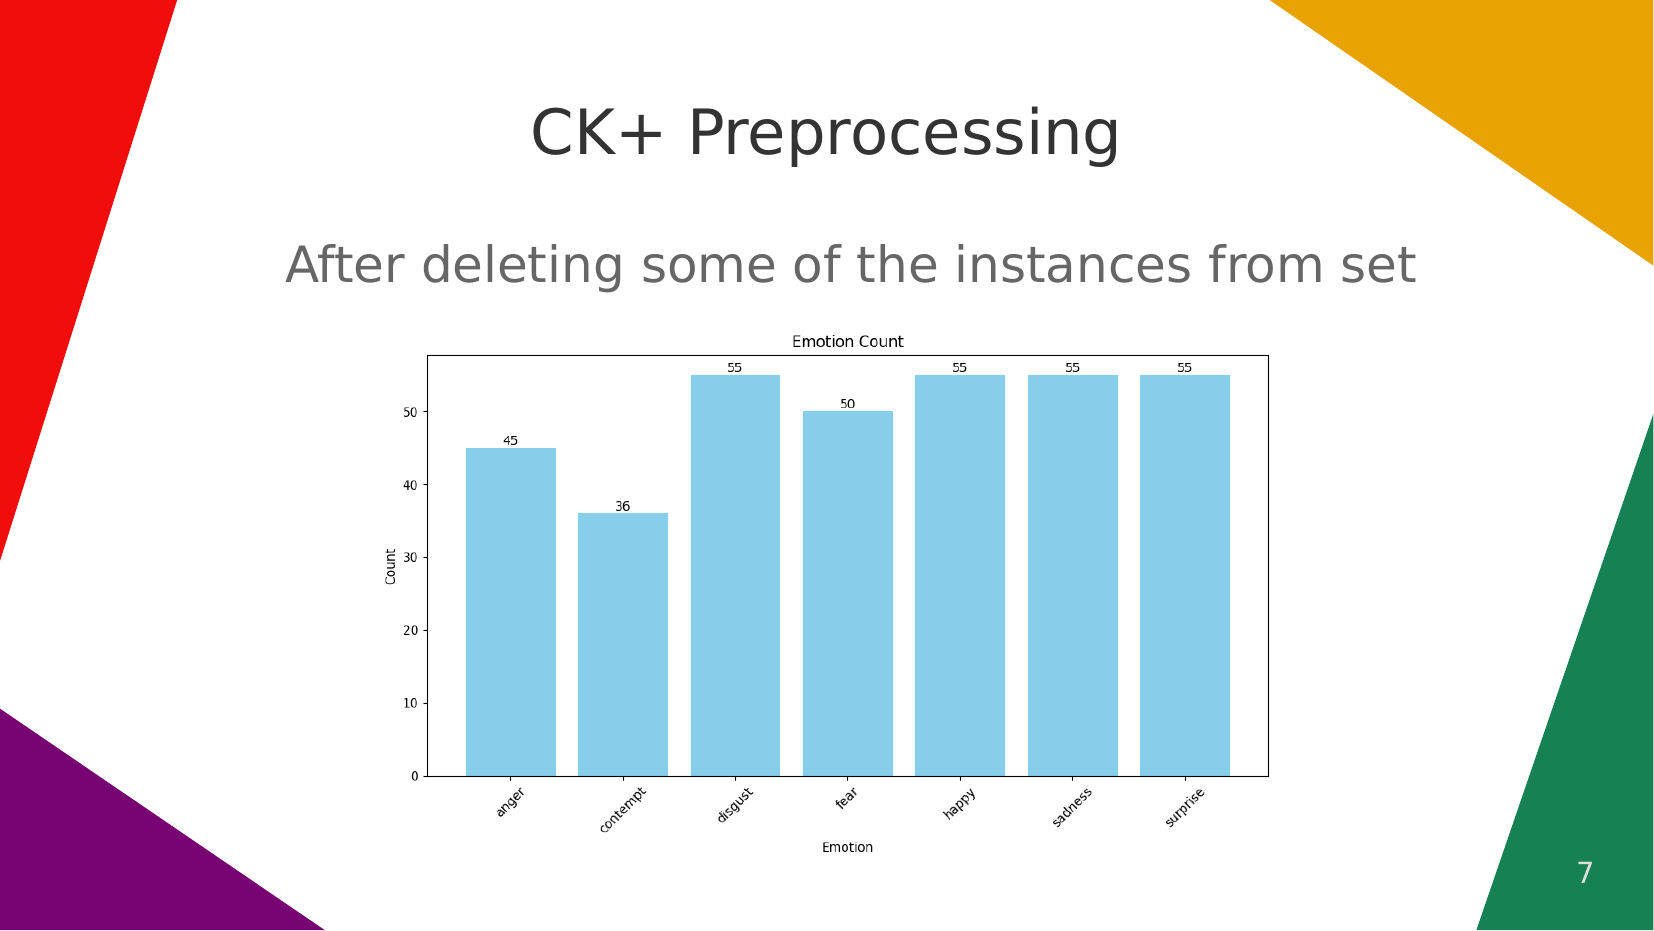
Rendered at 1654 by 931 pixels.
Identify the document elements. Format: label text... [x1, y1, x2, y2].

title CK+ Preprocessing [118, 59, 1536, 207]
picture [375, 325, 1276, 863]
list After deleting some of the instances from set [118, 236, 1536, 827]
